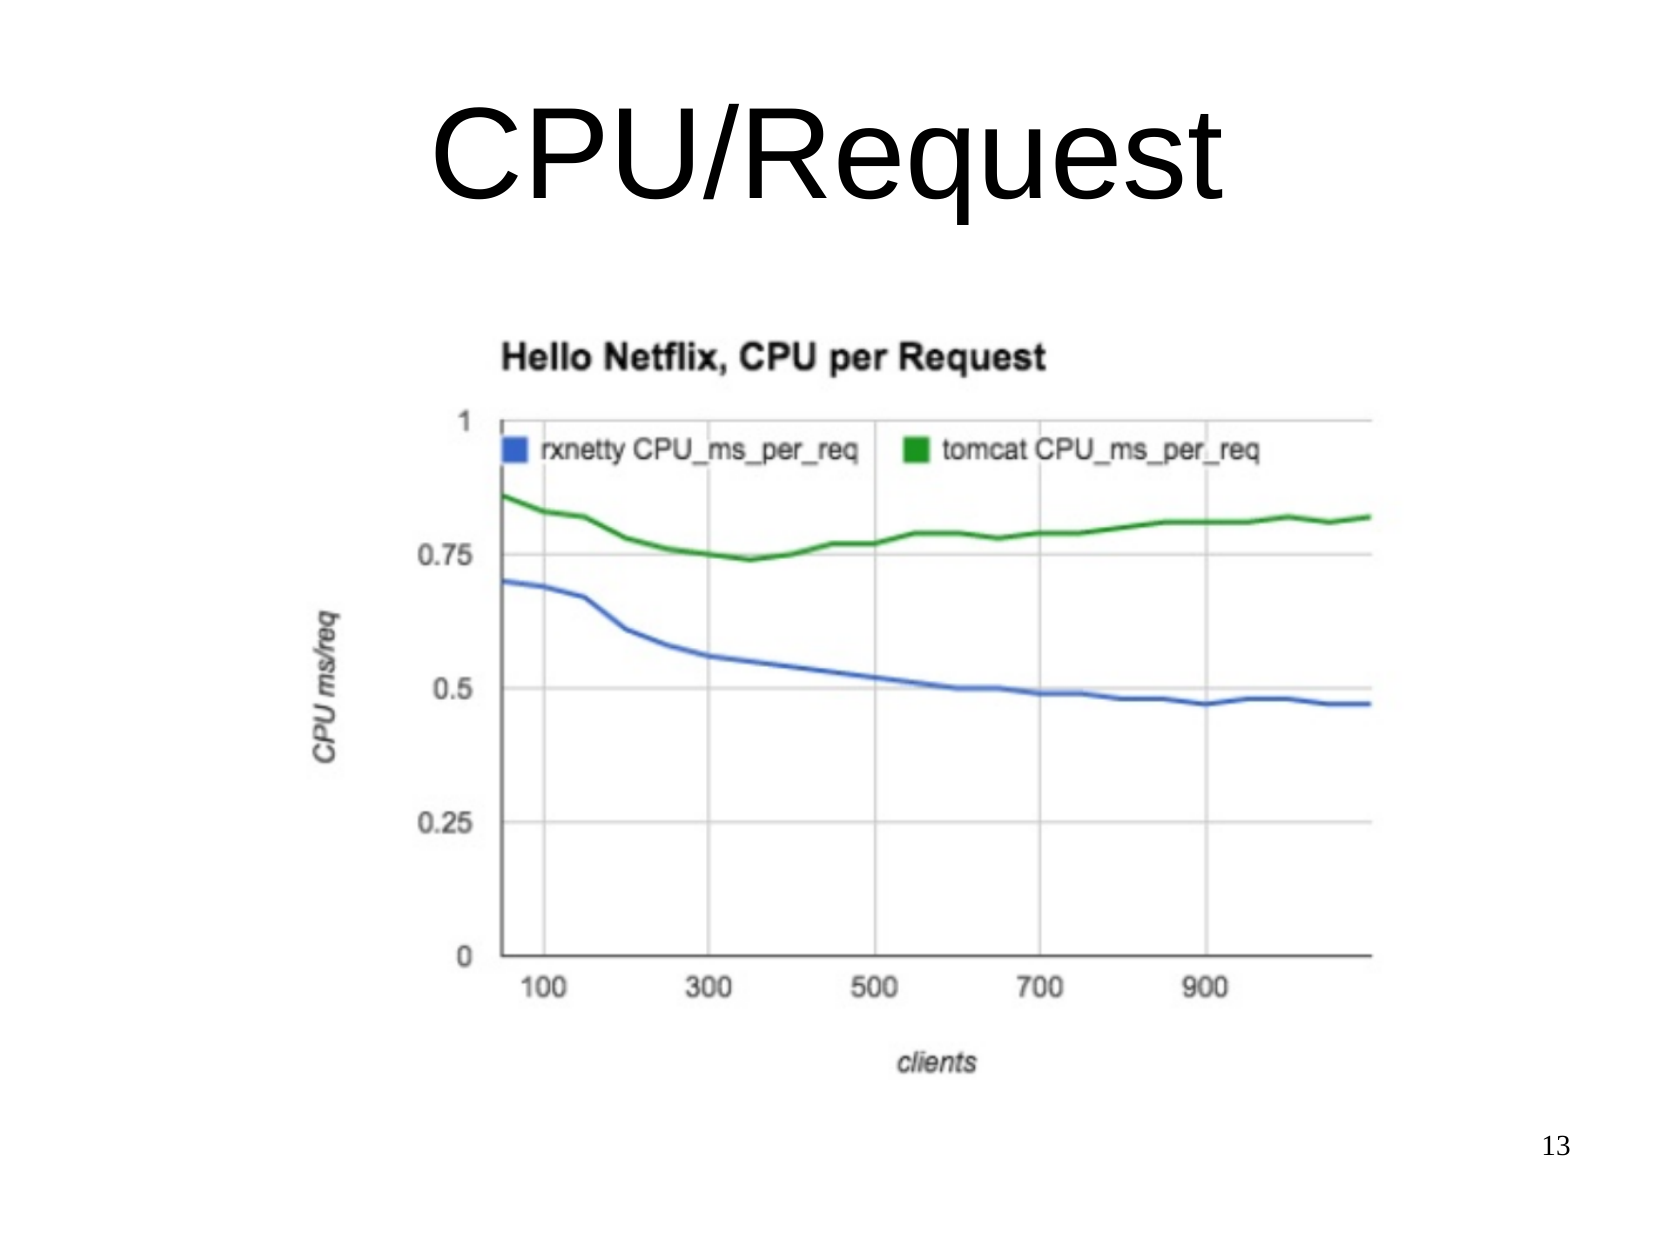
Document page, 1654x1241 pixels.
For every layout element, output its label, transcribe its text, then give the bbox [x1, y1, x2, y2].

title CPU/Request [82, 49, 1571, 257]
picture [240, 256, 1486, 1119]
